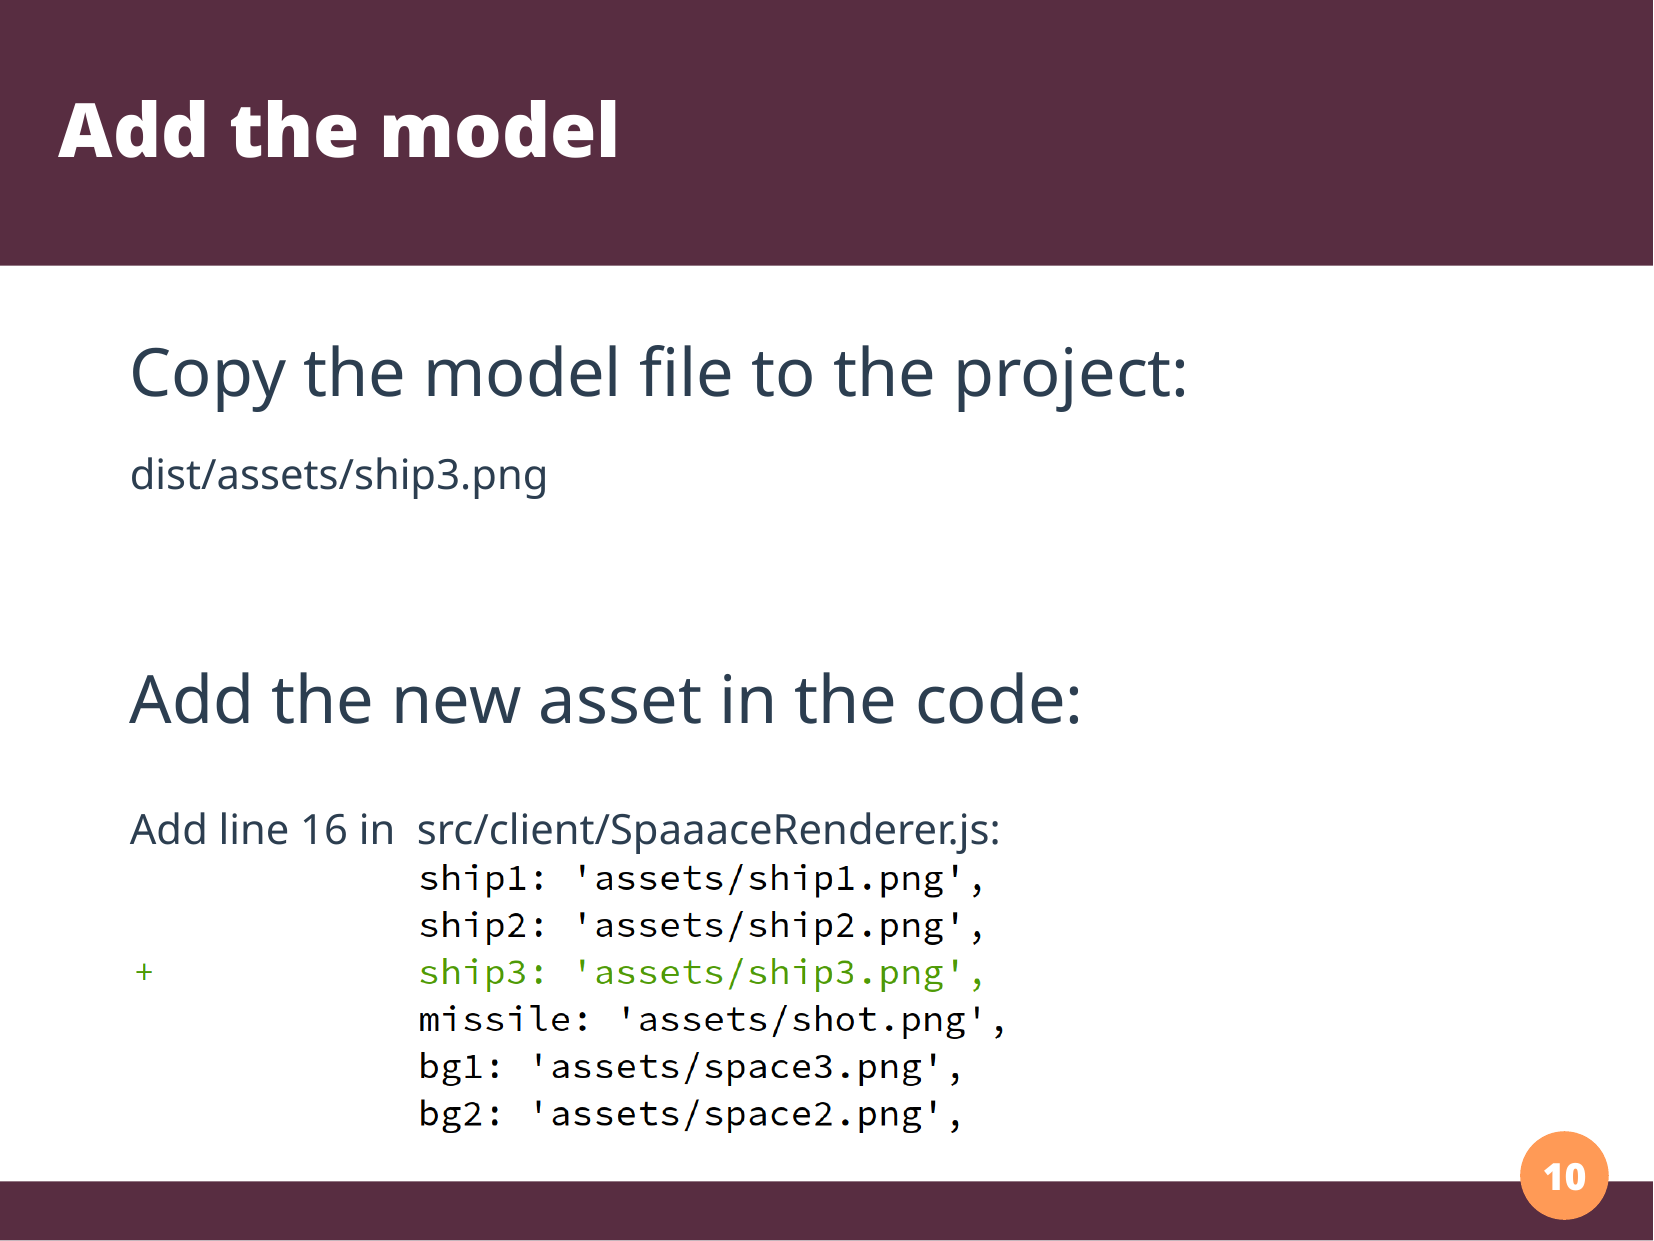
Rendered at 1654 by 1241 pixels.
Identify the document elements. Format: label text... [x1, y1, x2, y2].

list Copy the model file to the project: dist/assets/ship3.png Add the new asset in the code: Add line 16 in src/client/SpaaaceRenderer.js: [58, 324, 1594, 1152]
title Add the model [58, 49, 1594, 207]
picture [133, 854, 1029, 1151]
